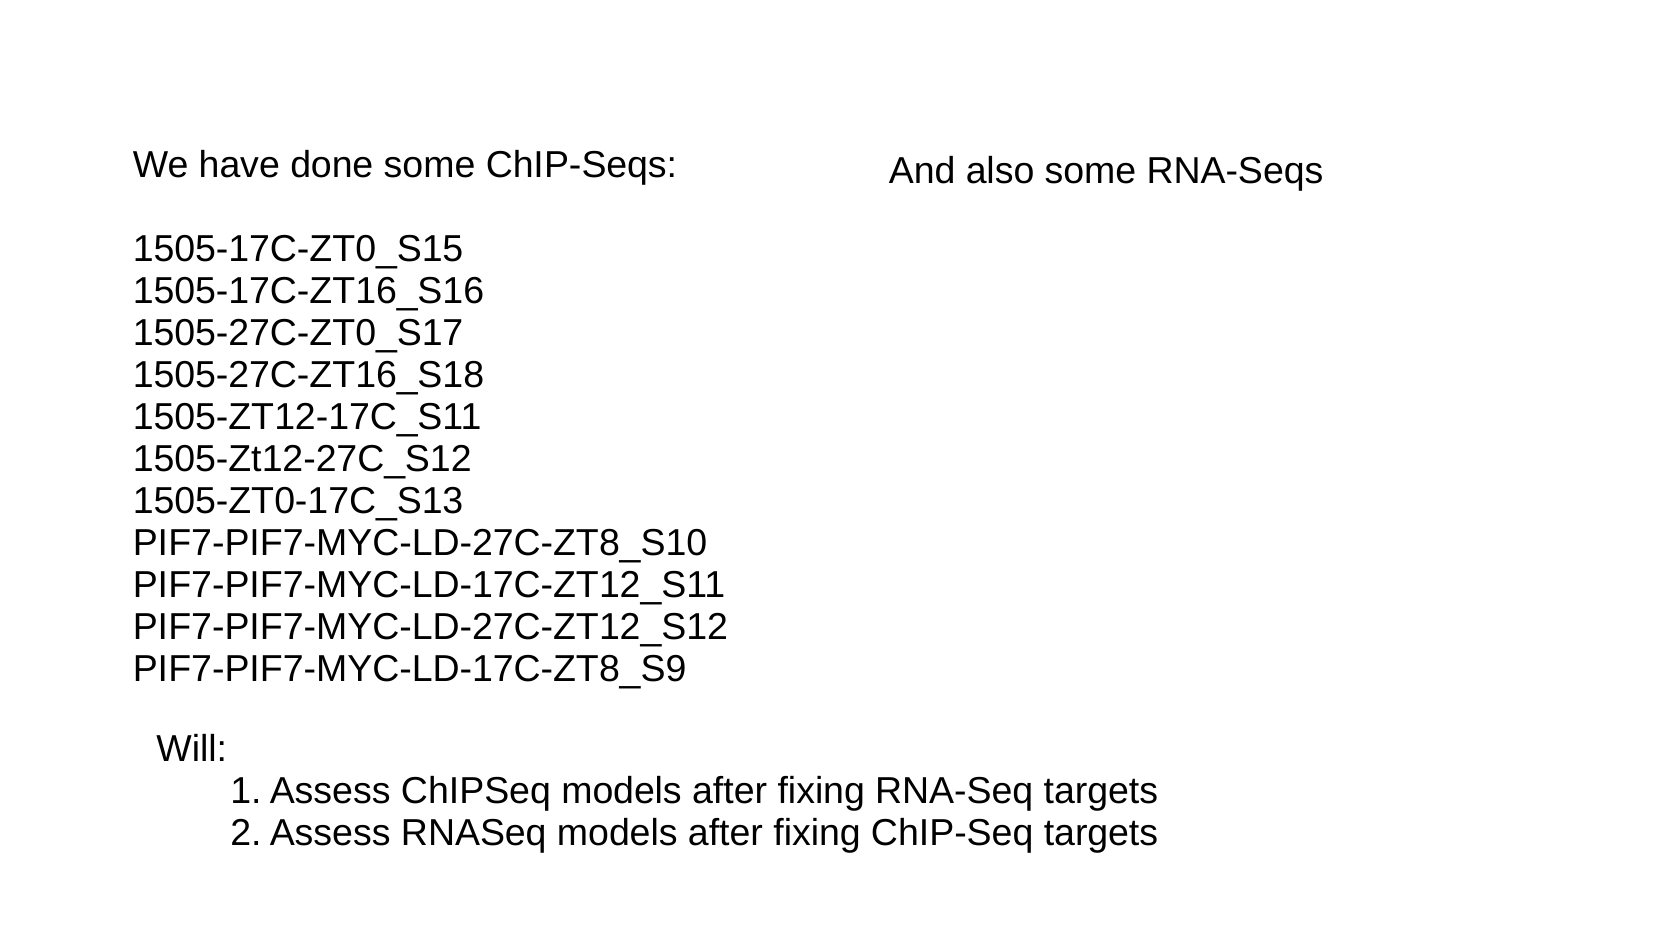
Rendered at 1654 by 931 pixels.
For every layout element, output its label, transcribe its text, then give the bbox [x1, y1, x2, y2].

text_box Will: 1. Assess ChIPSeq models after fixing RNA-Seq targets 2. Assess RNASeq models after fixing ChIP-Seq targets [141, 720, 1288, 904]
text_box We have done some ChIP-Seqs: 1505-17C-ZT0_S15 1505-17C-ZT16_S16 1505-27C-ZT0_S17 1505-27C-ZT16_S18 1505-ZT12-17C_S11 1505-Zt12-27C_S12 1505-ZT0-17C_S13 PIF7-PIF7-MYC-LD-27C-ZT8_S10 PIF7-PIF7-MYC-LD-17C-ZT12_S11 PIF7-PIF7-MYC-LD-27C-ZT12_S12 PIF7-PIF7-MYC-LD-17C-ZT8_S9 [118, 135, 993, 907]
text_box And also some RNA-Seqs [874, 141, 1654, 199]
